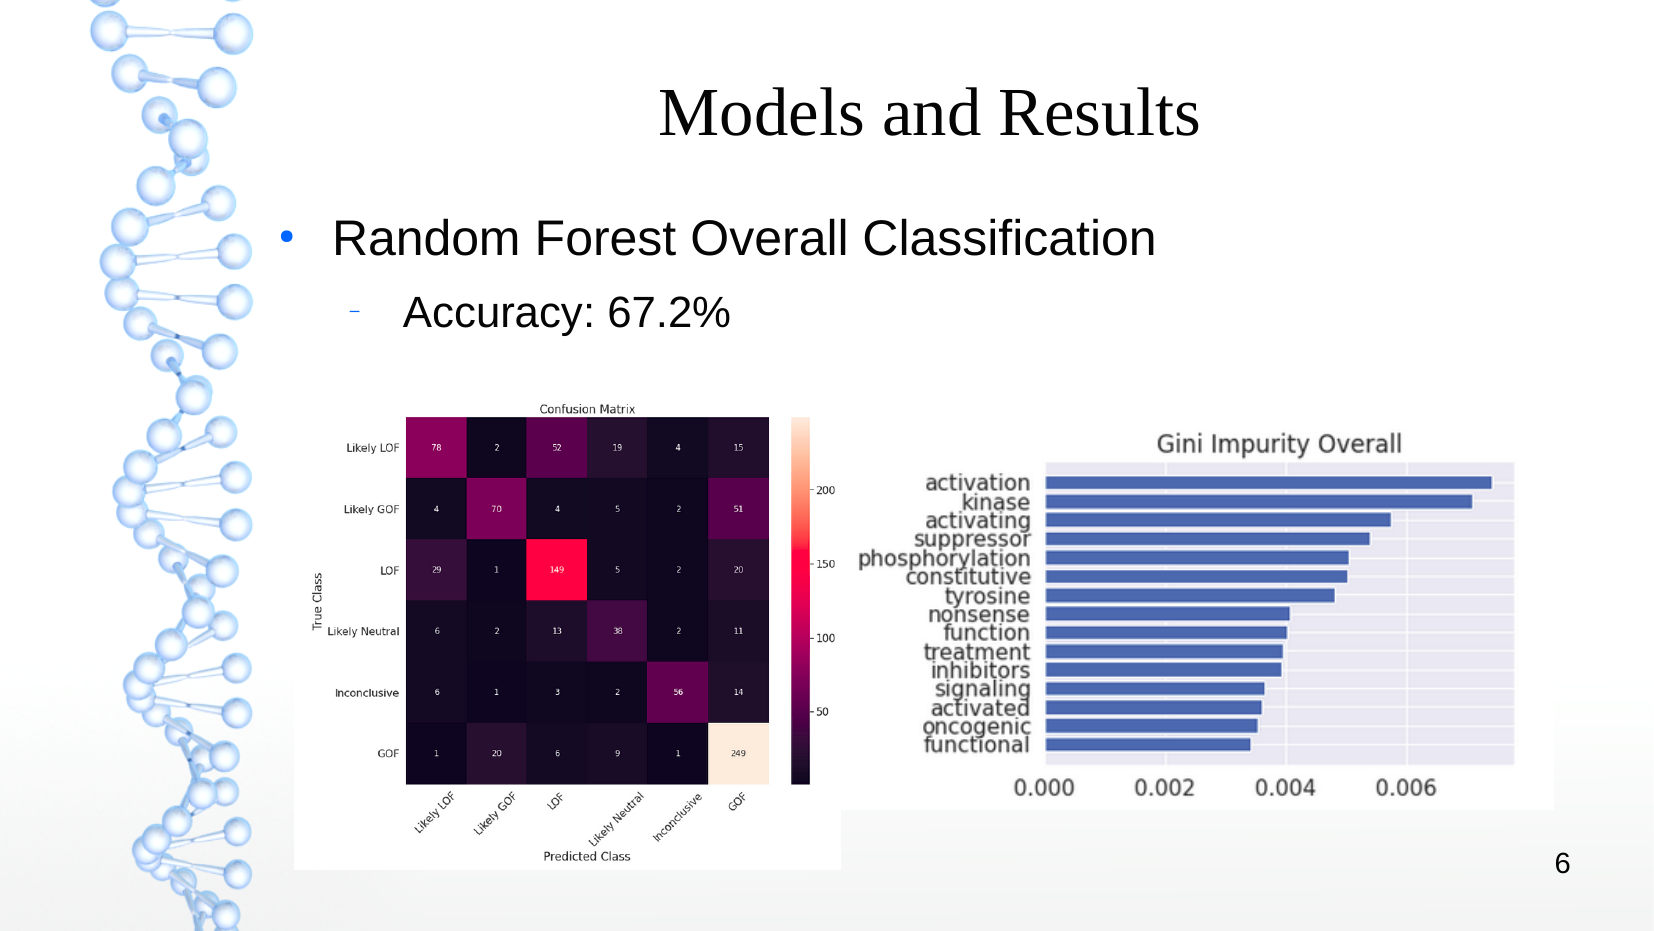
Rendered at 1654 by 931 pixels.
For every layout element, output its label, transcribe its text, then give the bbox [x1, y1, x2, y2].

picture [0, 0, 1654, 931]
list Random Forest Overall Classification Accuracy: 67.2% [261, 210, 1591, 750]
title Models and Results [265, 35, 1595, 189]
